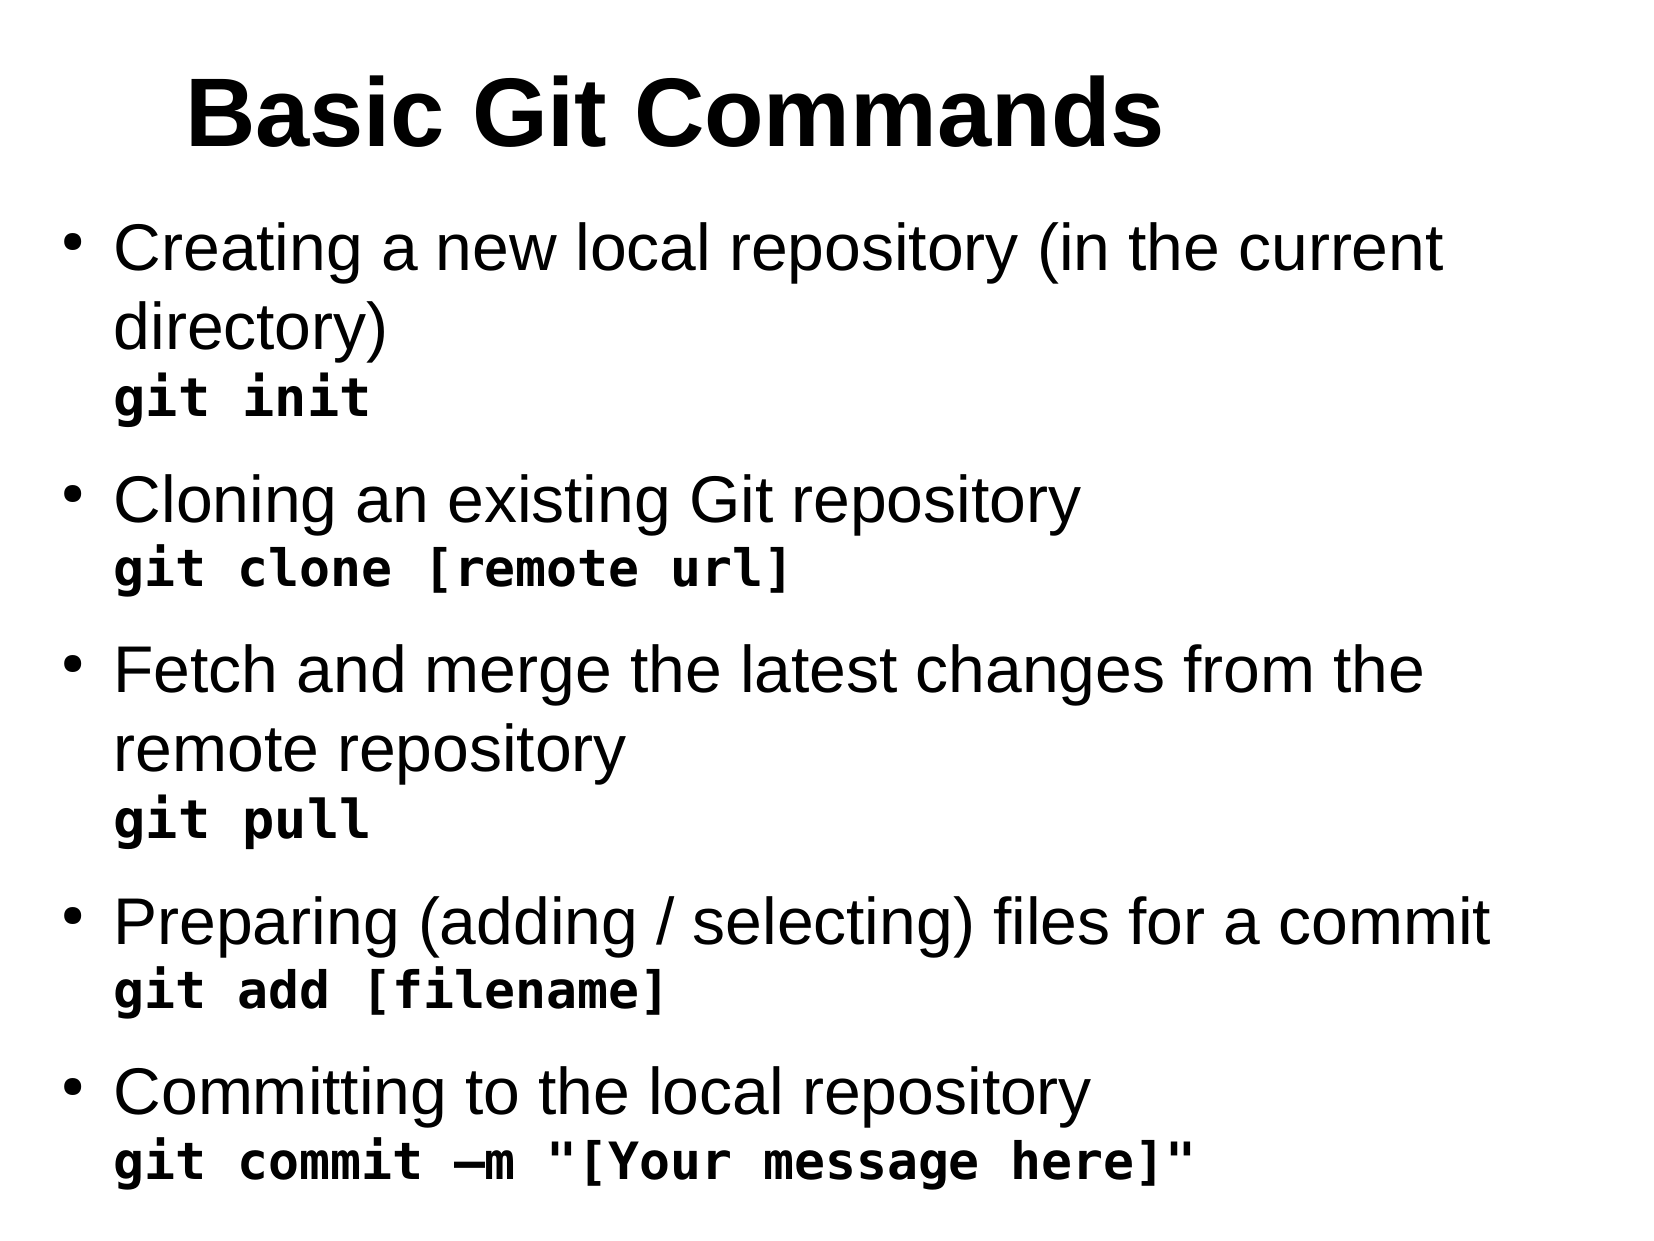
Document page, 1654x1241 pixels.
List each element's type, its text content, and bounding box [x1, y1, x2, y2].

list Creating a new local repository (in the current directory) git init Cloning an existing Git repository git clone [remote url] Fetch and merge the latest changes from the remote repository git pull Preparing (adding / selecting) files for a commit git add [filename] Committing to the local repository git commit –m "[Your message here]" [25, 198, 1628, 1206]
title Basic Git Commands [25, 7, 1325, 209]
